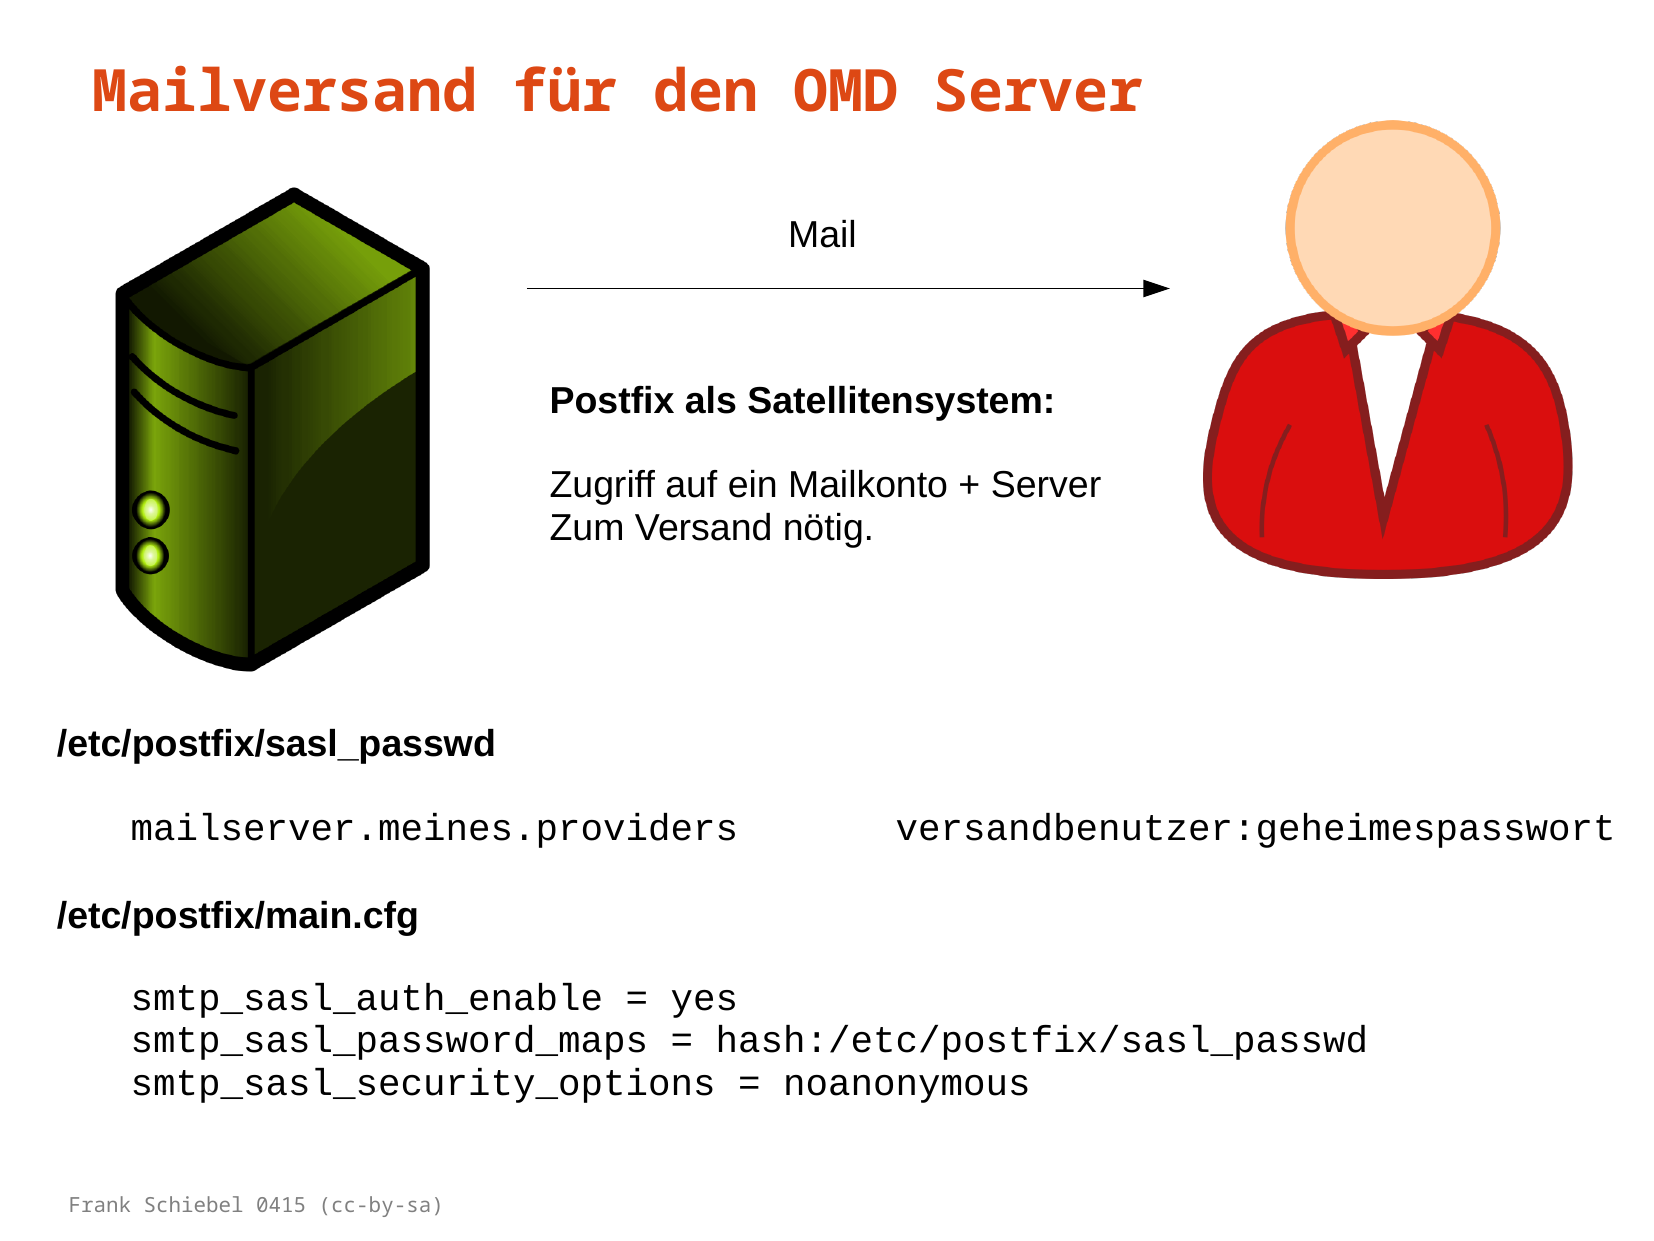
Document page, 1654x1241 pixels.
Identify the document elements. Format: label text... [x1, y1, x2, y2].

picture [1202, 120, 1573, 579]
text_box Mailversand für den OMD Server [78, 42, 1465, 117]
text_box Mail [773, 206, 872, 264]
text_box /etc/postfix/sasl_passwd mailserver.meines.providers versandbenutzer:geheimespasswort /etc/postfix/main.cfg smtp_sasl_auth_enable = yes smtp_sasl_password_maps = hash:/etc/postfix/sasl_passwd smtp_sasl_security_options = noanonymous [42, 715, 1631, 1116]
text_box Postfix als Satellitensystem: Zugriff auf ein Mailkonto + Server Zum Versand nötig. [534, 372, 1128, 556]
picture [70, 143, 477, 715]
